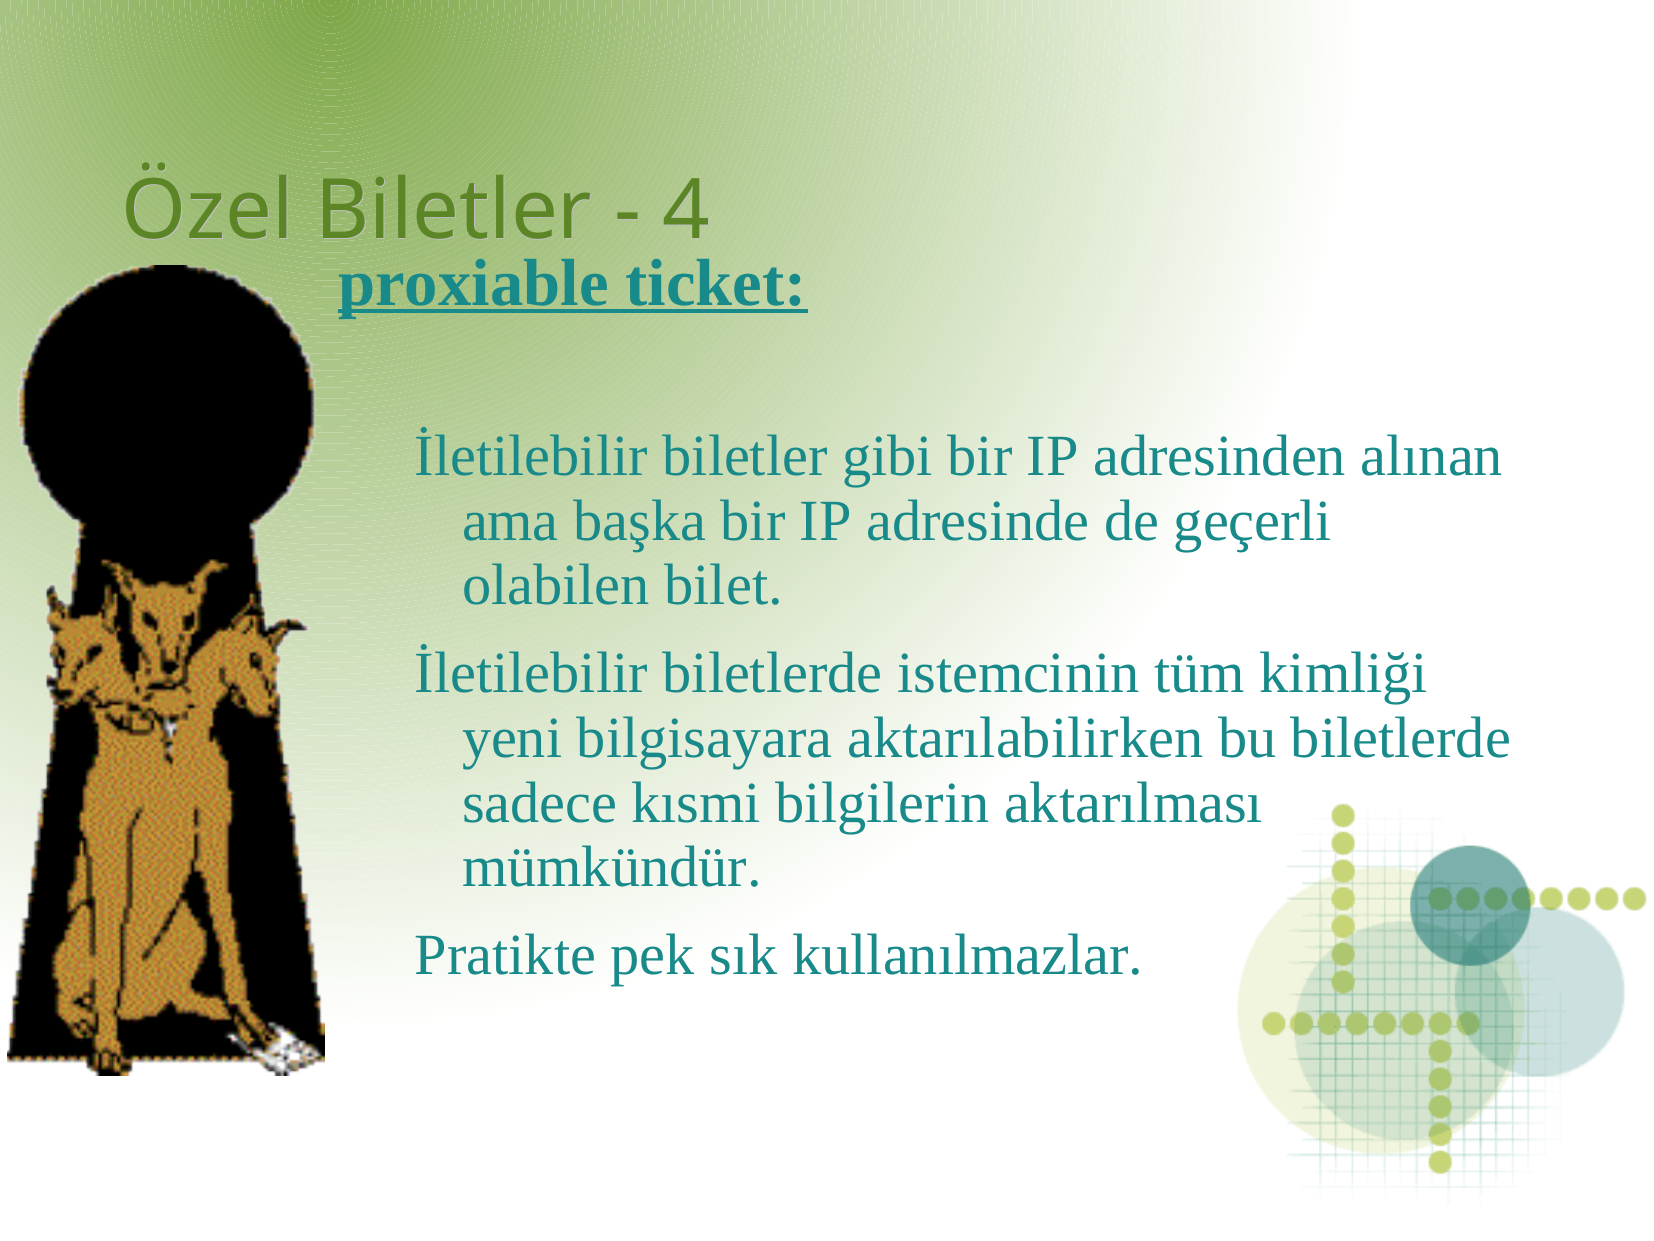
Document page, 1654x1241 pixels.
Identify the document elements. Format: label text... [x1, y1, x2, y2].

list proxiable ticket: İletilebilir biletler gibi bir IP adresinden alınan ama başka bir IP adresinde de geçerli olabilen bilet. İletilebilir biletlerde istemcinin tüm kimliği yeni bilgisayara aktarılabilirken bu biletlerde sadece kısmi bilgilerin aktarılması mümkündür. Pratikte pek sık kullanılmazlar. [320, 246, 1534, 1188]
title Özel Biletler - 4 [121, 102, 1534, 265]
picture [1224, 792, 1654, 1211]
picture [7, 265, 325, 1076]
